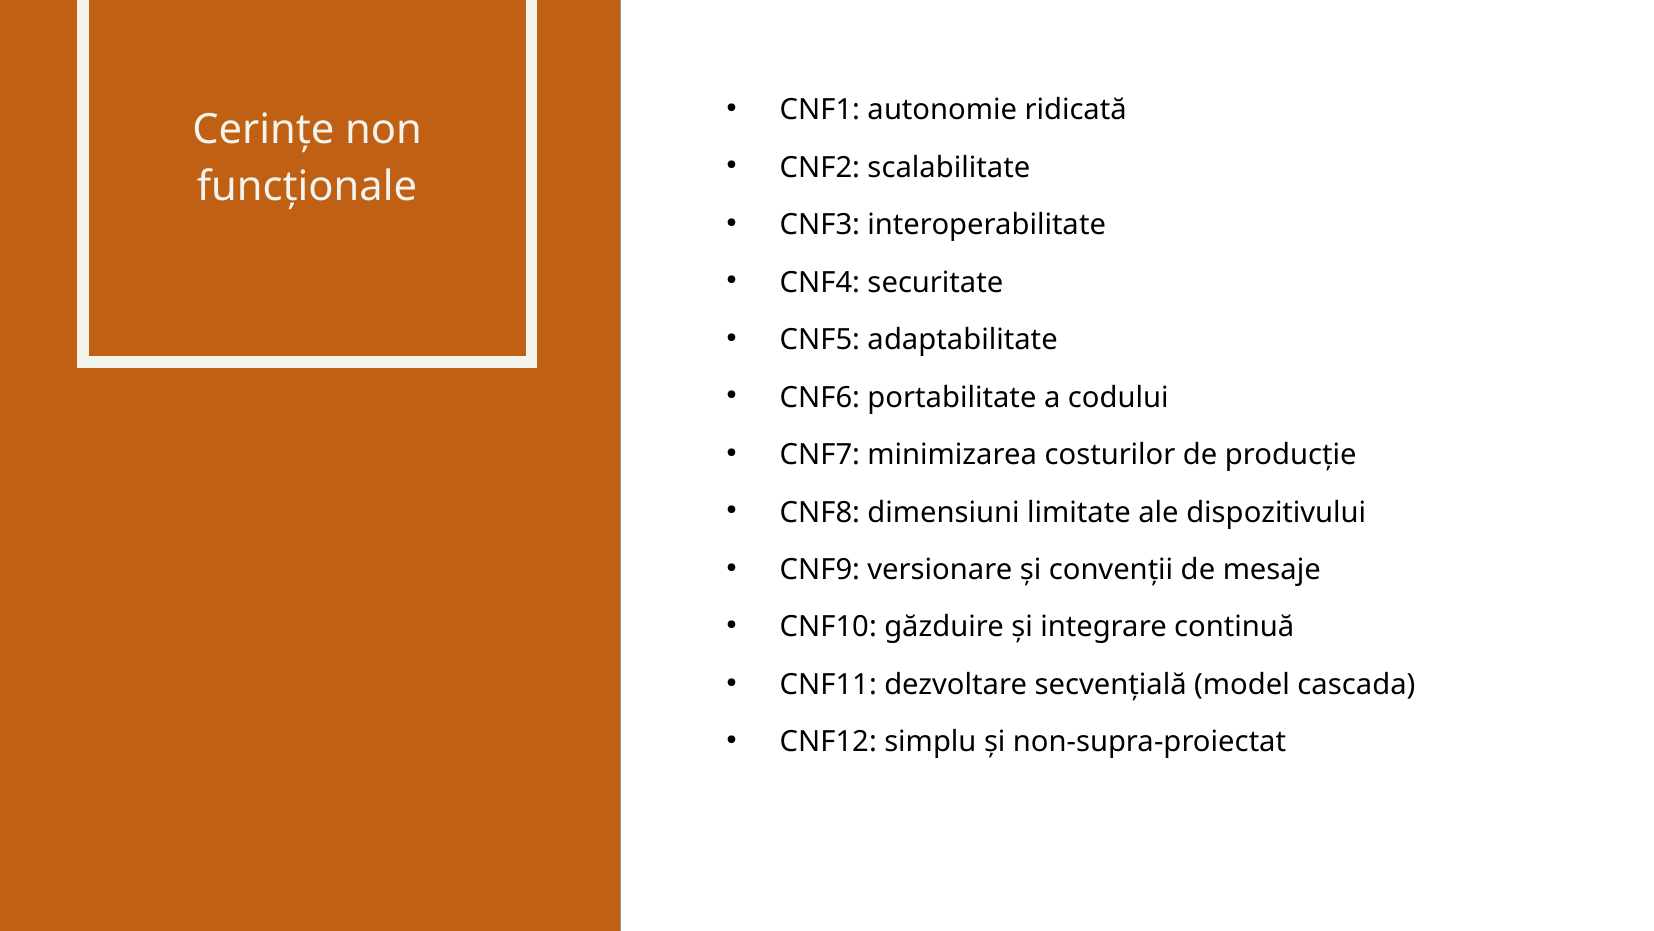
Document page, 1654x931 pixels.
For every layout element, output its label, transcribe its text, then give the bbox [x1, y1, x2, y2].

picture [0, 0, 1654, 931]
list CNF1: autonomie ridicată CNF2: scalabilitate CNF3: interoperabilitate CNF4: securitate CNF5: adaptabilitate CNF6: portabilitate a codului CNF7: minimizarea costurilor de producție CNF8: dimensiuni limitate ale dispozitivului CNF9: versionare și convenții de mesaje CNF10: găzduire și integrare continuă CNF11: dezvoltare secvențială (model cascada) CNF12: simplu și non-supra-proiectat [708, 88, 1571, 886]
title Cerințe non funcționale [82, 0, 532, 362]
